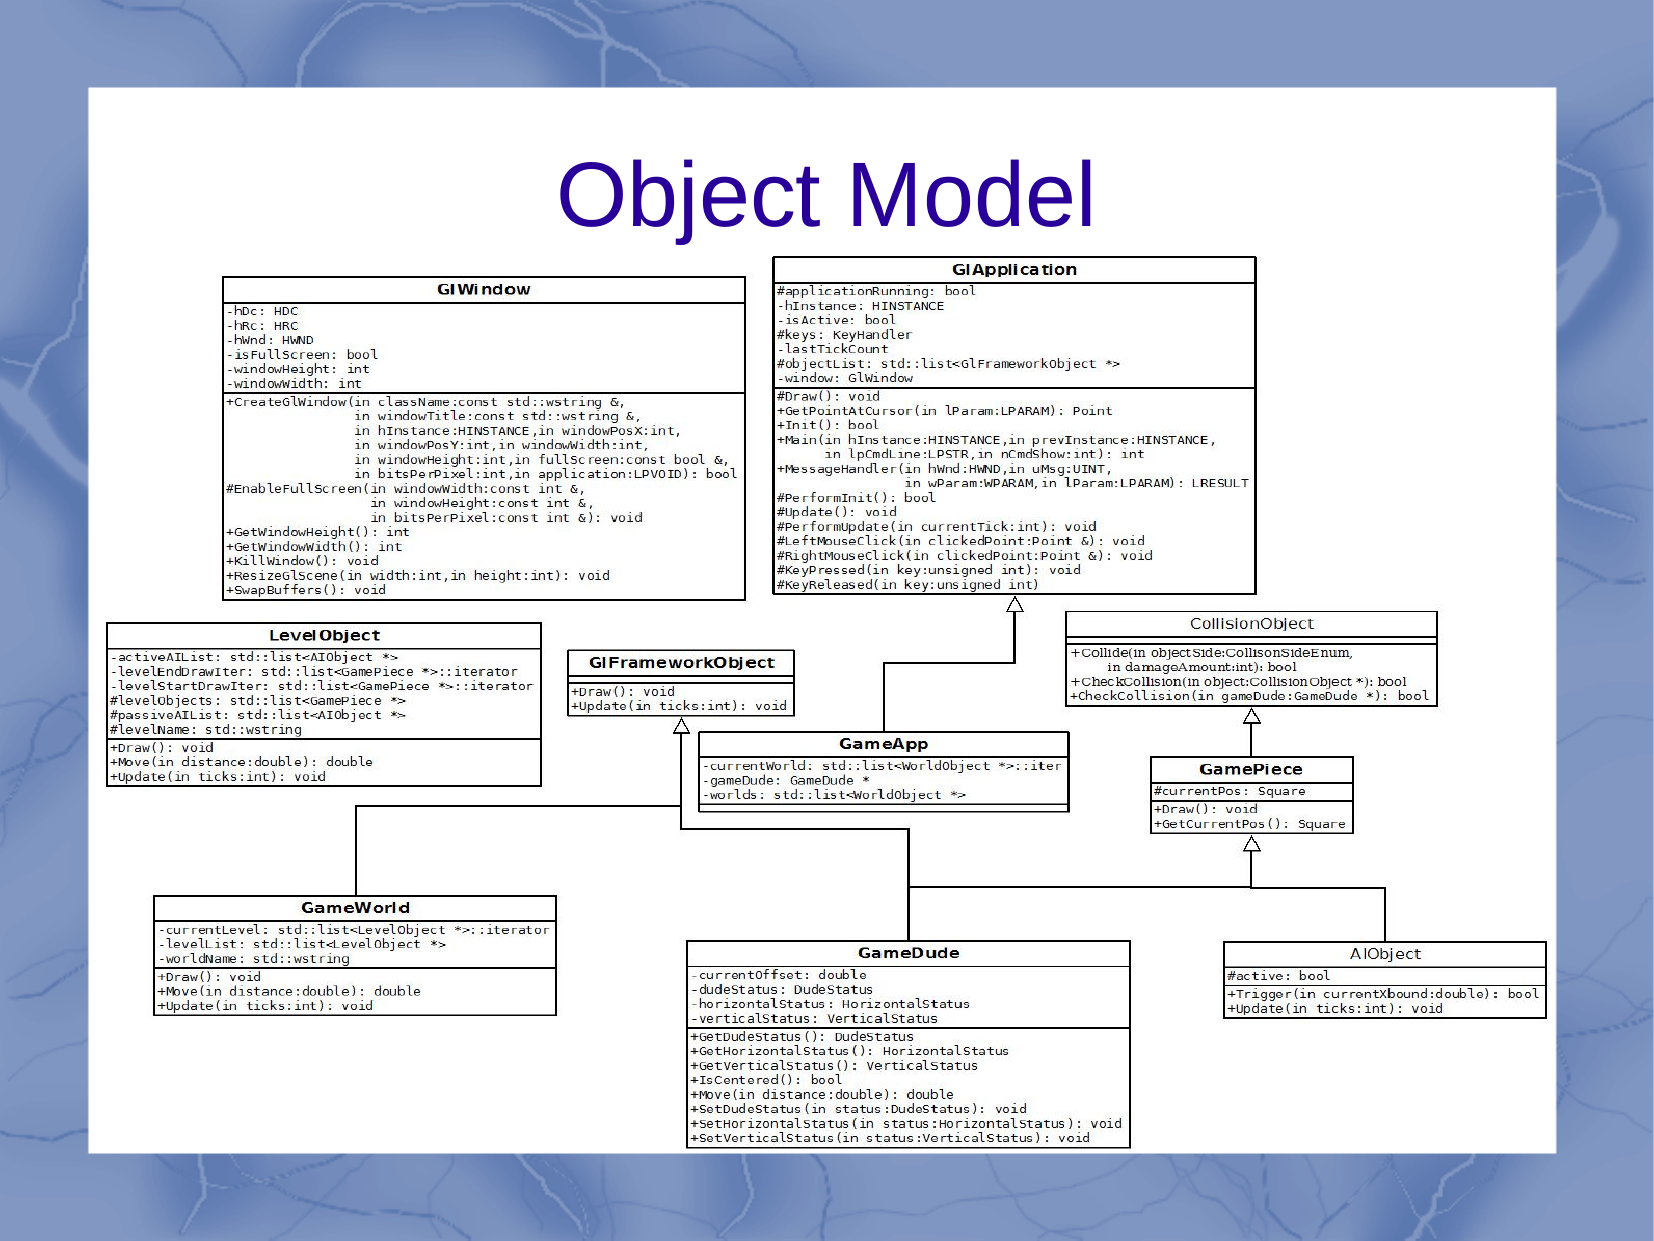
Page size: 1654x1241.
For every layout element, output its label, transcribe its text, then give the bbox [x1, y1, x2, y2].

picture [0, 0, 1654, 1241]
title Object Model [118, 90, 1536, 256]
